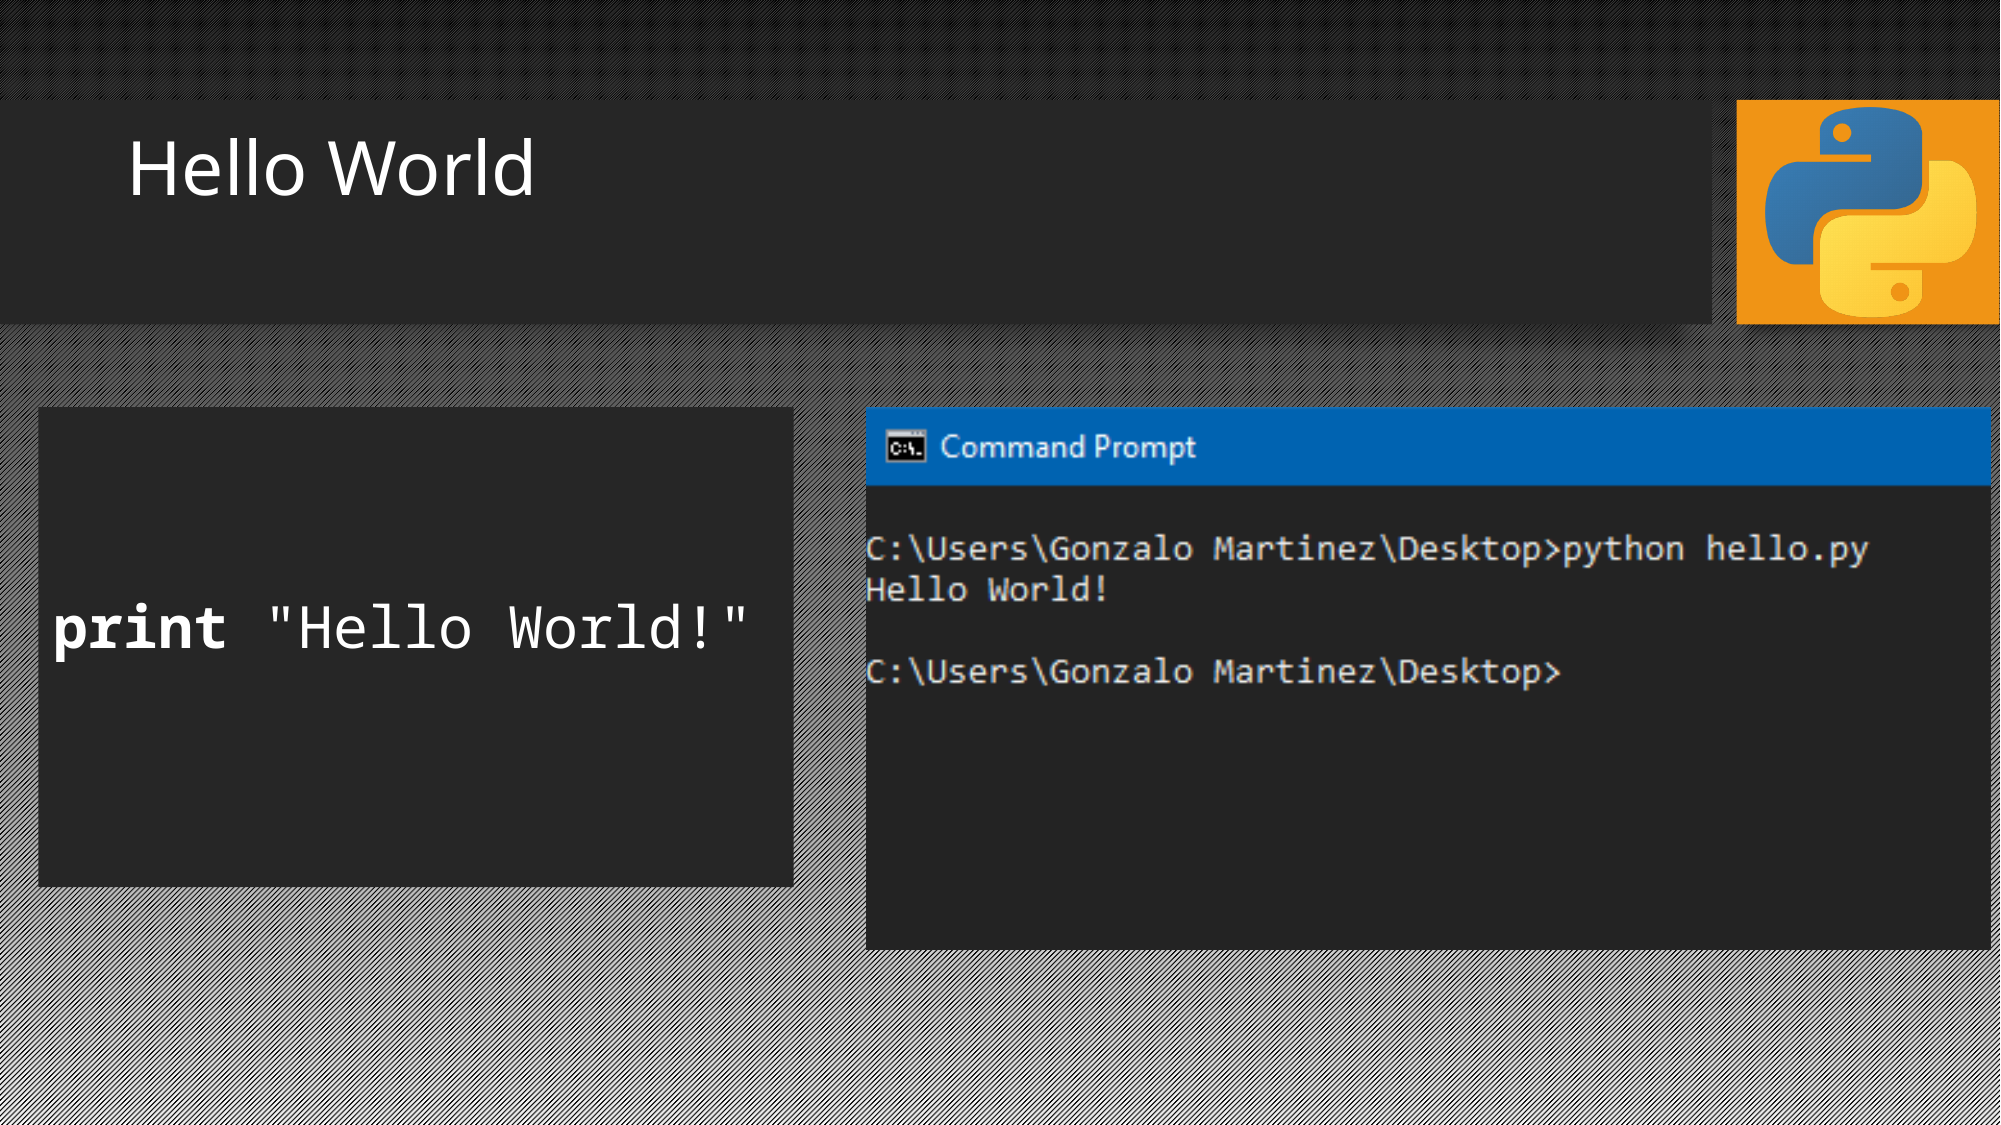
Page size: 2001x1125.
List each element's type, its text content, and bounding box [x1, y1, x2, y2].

text_box print "Hello World!" [38, 407, 794, 888]
picture [1765, 107, 1977, 318]
picture [0, 0, 2000, 1125]
title Hello World [111, 123, 1689, 301]
list [111, 383, 1689, 974]
